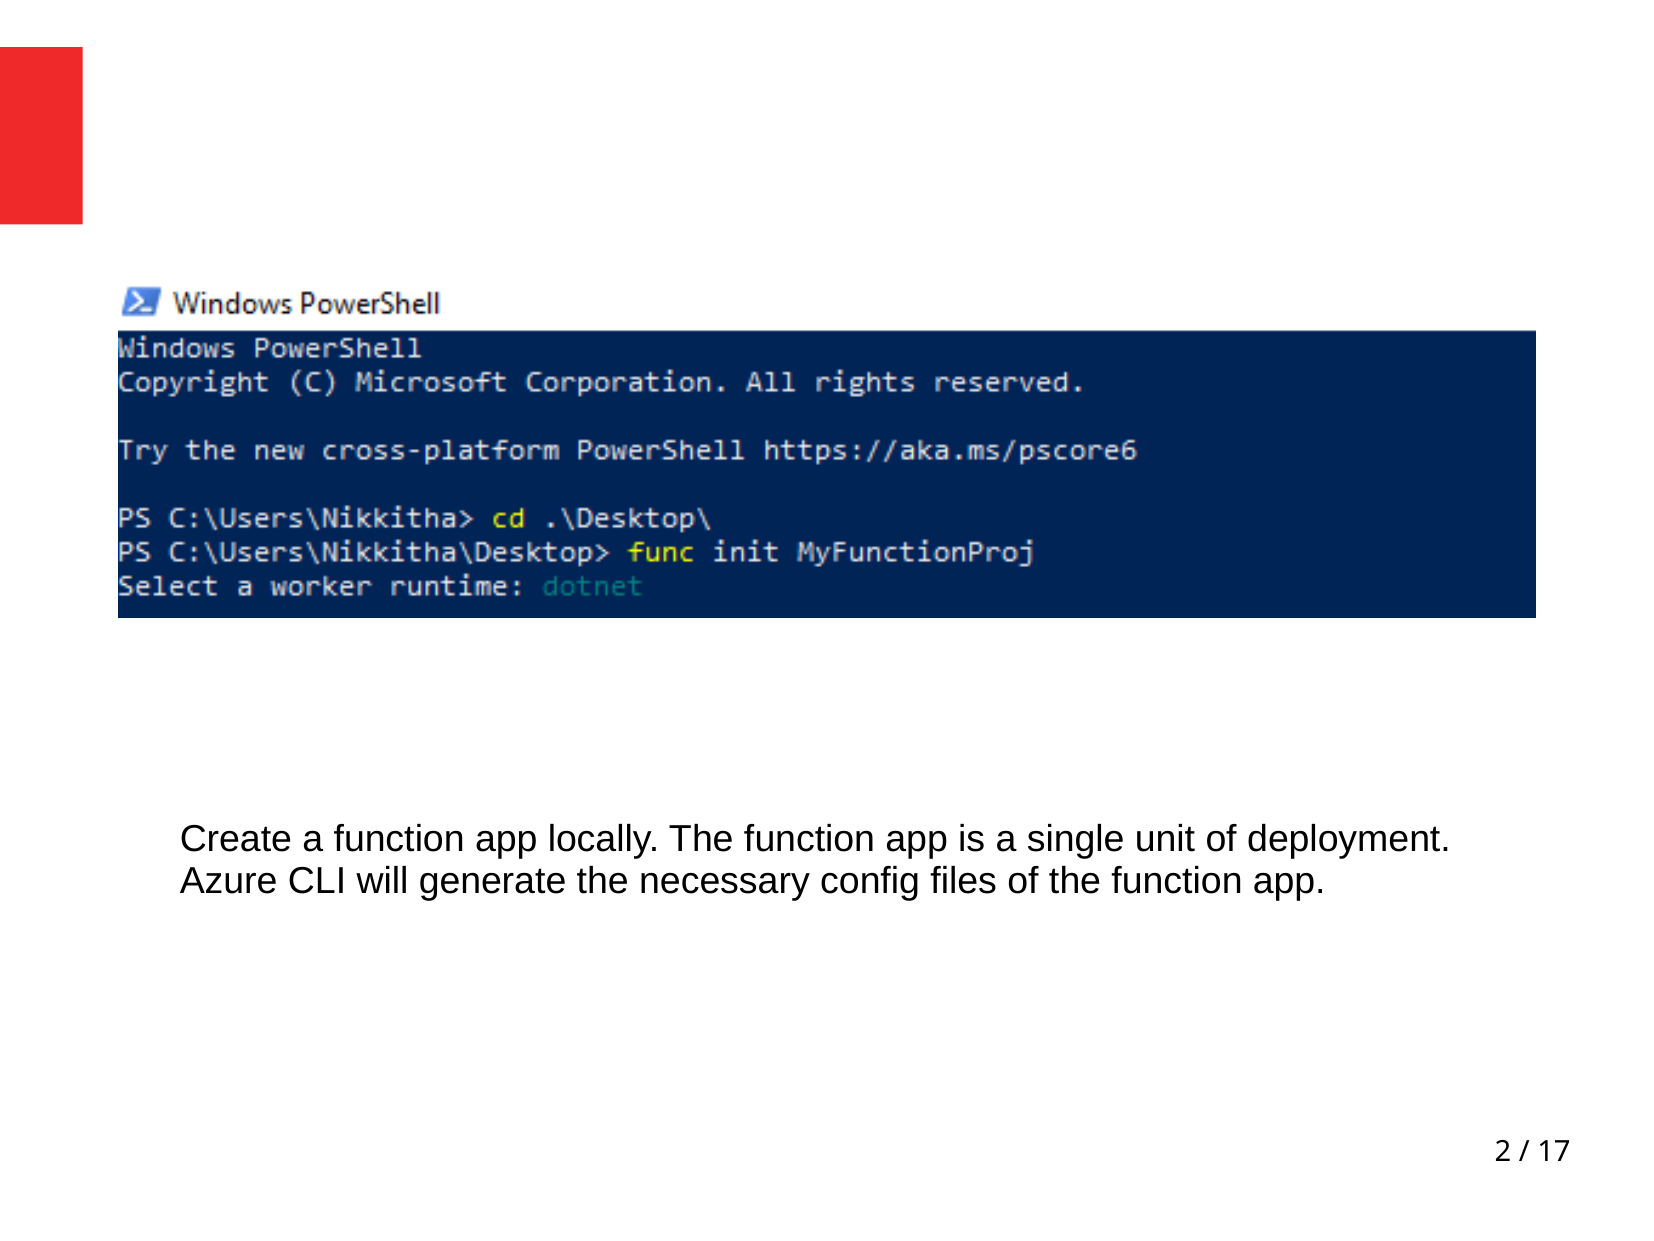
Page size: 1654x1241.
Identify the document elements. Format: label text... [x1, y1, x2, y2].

picture [118, 278, 1536, 619]
text_box Create a function app locally. The function app is a single unit of deployment. Azure CLI will generate the necessary config files of the function app. [165, 810, 1471, 909]
